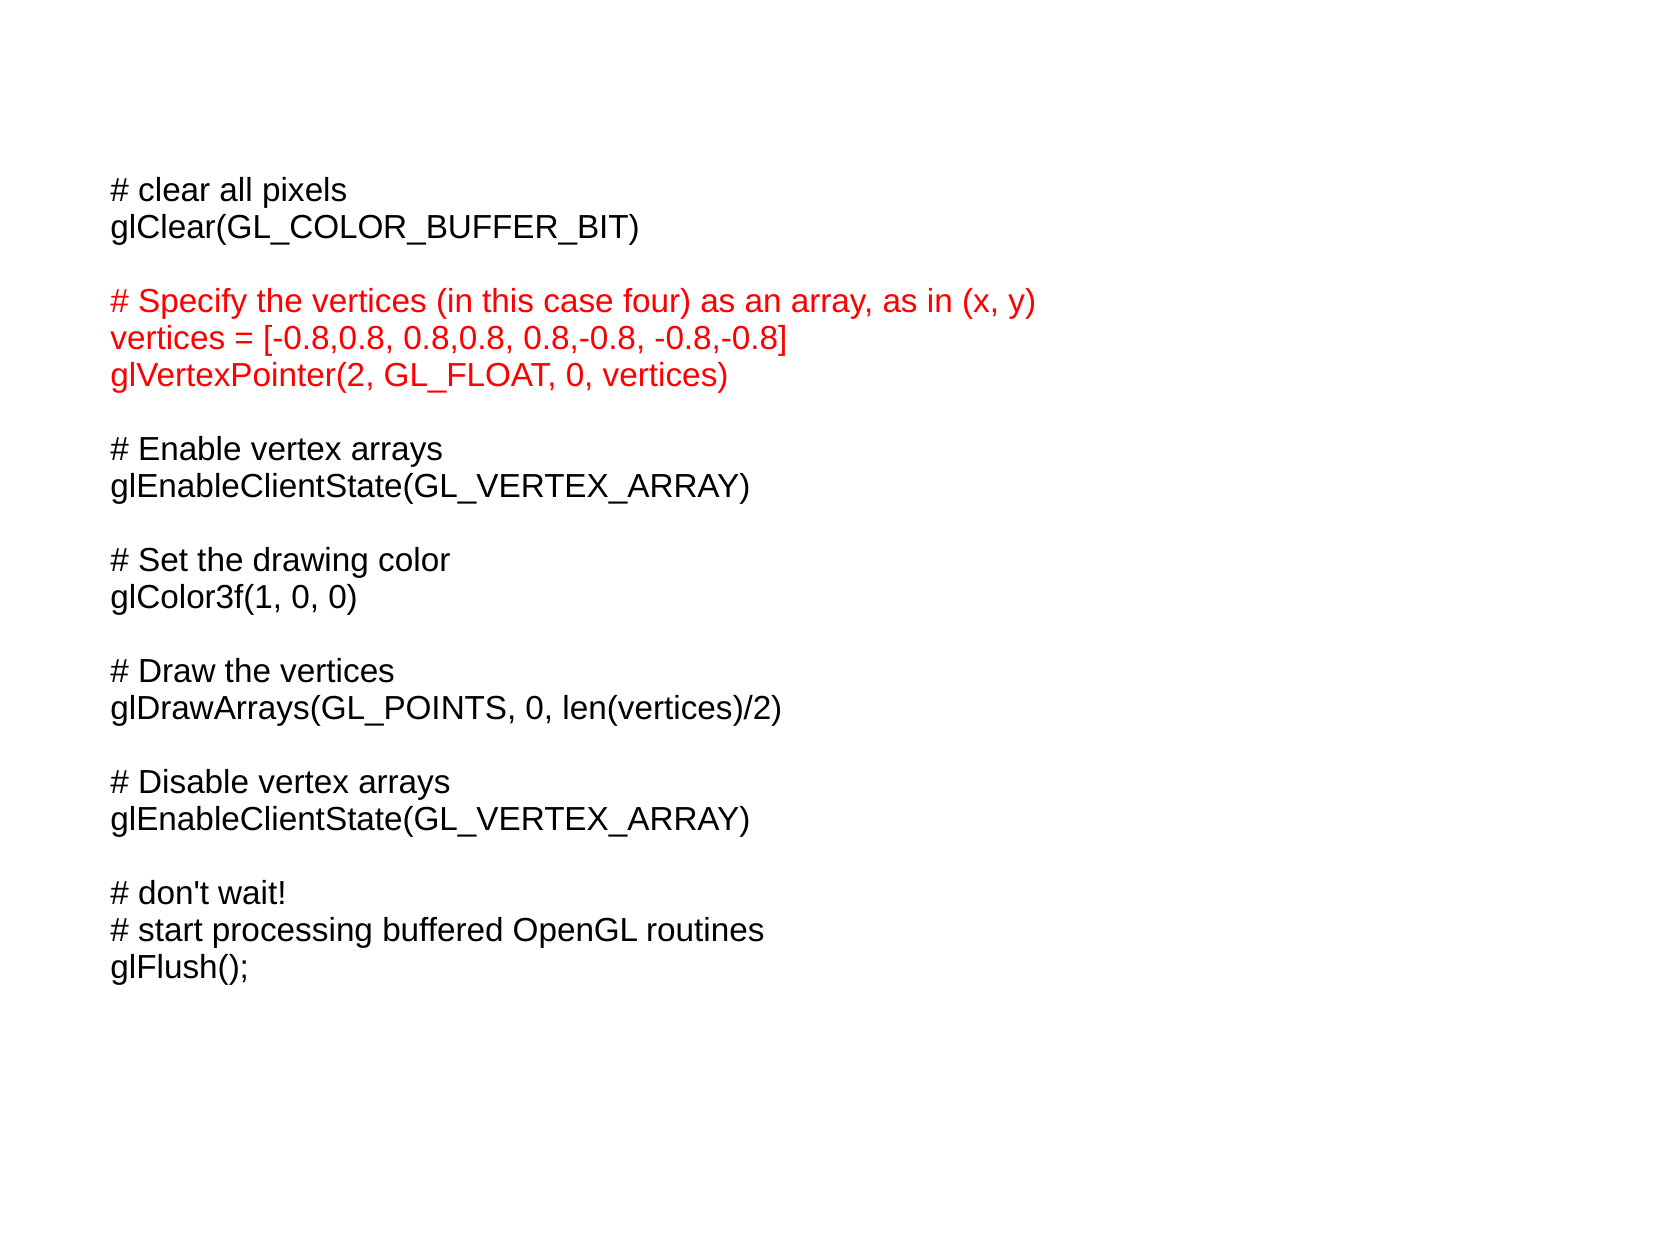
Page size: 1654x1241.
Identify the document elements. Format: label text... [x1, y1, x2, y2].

subtitle # clear all pixels glClear(GL_COLOR_BUFFER_BIT) # Specify the vertices (in this case four) as an array, as in (x, y) vertices = [-0.8,0.8, 0.8,0.8, 0.8,-0.8, -0.8,-0.8] glVertexPointer(2, GL_FLOAT, 0, vertices) # Enable vertex arrays glEnableClientState(GL_VERTEX_ARRAY) # Set the drawing color glColor3f(1, 0, 0) # Draw the vertices glDrawArrays(GL_POINTS, 0, len(vertices)/2) # Disable vertex arrays glEnableClientState(GL_VERTEX_ARRAY) # don't wait! # start processing buffered OpenGL routines glFlush(); [82, 56, 1571, 1101]
